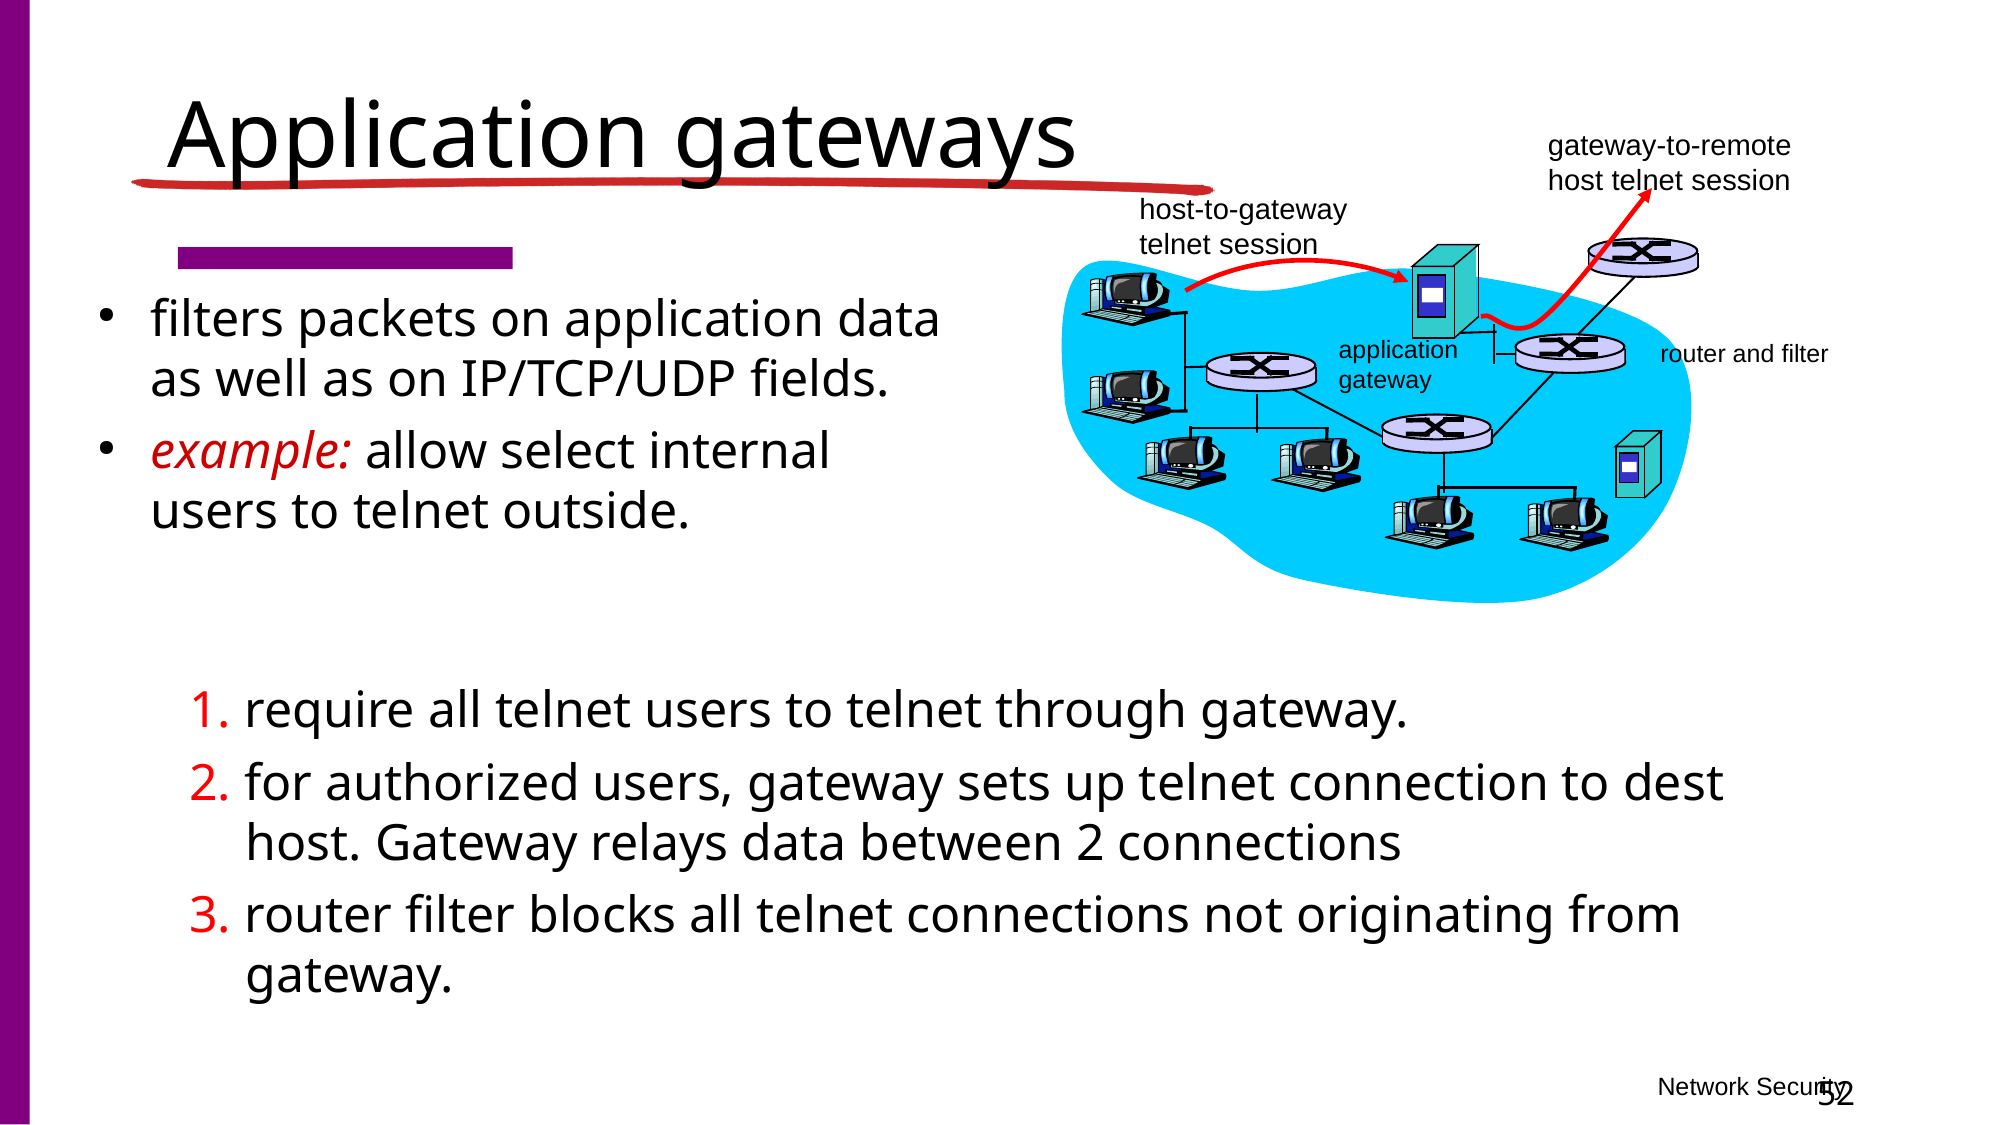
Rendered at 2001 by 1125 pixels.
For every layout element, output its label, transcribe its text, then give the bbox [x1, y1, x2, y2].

text_box application gateway [1323, 325, 1474, 402]
text_box gateway-to-remote host telnet session [1533, 118, 1816, 204]
text_box Network Security [1016, 1062, 1862, 1114]
text_box [1588, 241, 1606, 262]
picture [1389, 497, 1473, 548]
list filters packets on application data as well as on IP/TCP/UDP fields. example: allow select internal users to telnet outside. [64, 278, 971, 646]
text_box router and filter [1645, 330, 1845, 376]
picture [1086, 372, 1169, 422]
text_box [1479, 277, 1563, 326]
title Application gateways [116, 37, 1817, 225]
picture [1276, 439, 1360, 491]
text_box 1. require all telnet users to telnet through gateway. 2. for authorized users, gateway sets up telnet connection to dest host. Gateway relays data between 2 connections 3. router filter blocks all telnet connections not originating from gateway. [174, 670, 1847, 997]
text_box host-to-gateway telnet session [1124, 182, 1363, 268]
text_box [1592, 238, 1698, 277]
picture [1087, 274, 1169, 325]
picture [1524, 499, 1608, 550]
text_box [1061, 244, 1692, 603]
picture [1142, 438, 1225, 489]
